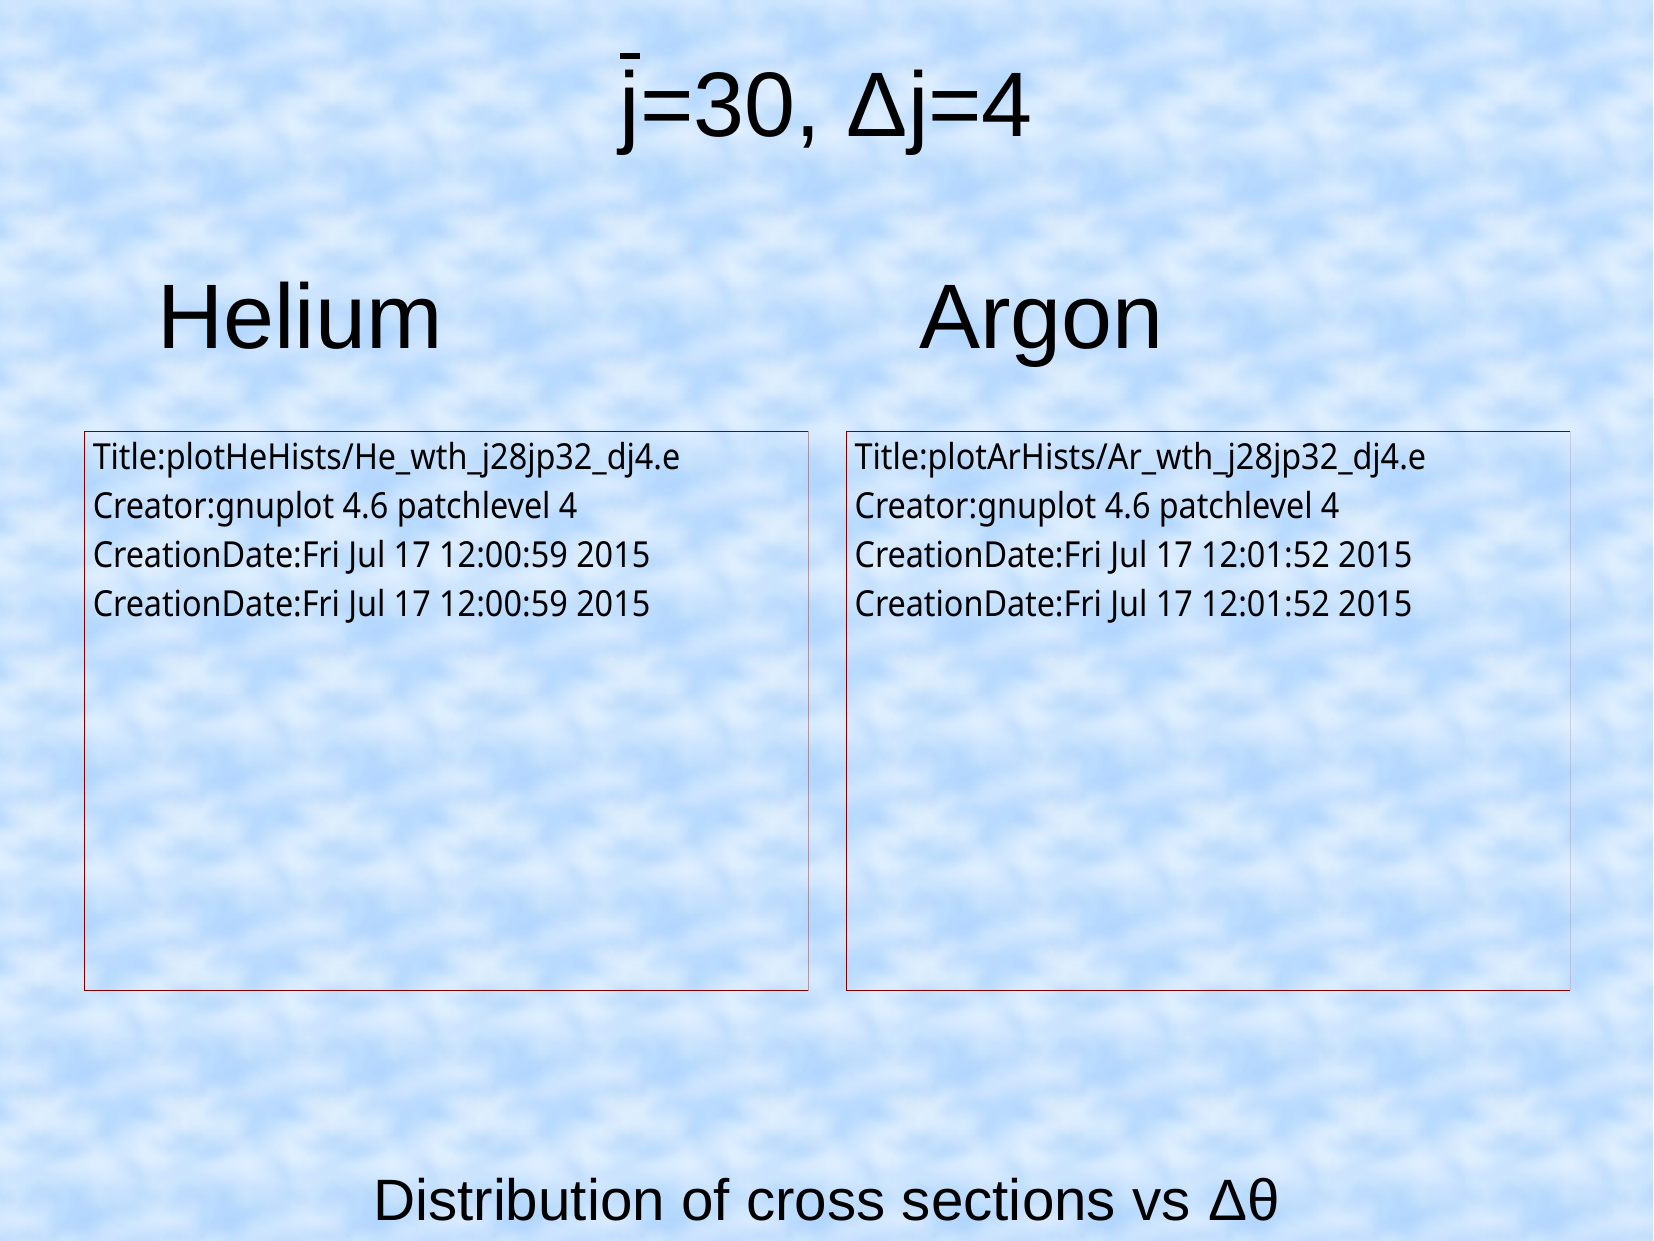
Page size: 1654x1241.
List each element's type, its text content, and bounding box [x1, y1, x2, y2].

title Argon [919, 213, 1645, 421]
picture [0, 0, 1654, 1241]
text_box Distribution of cross sections vs Δθ [358, 1160, 1295, 1241]
title Helium [157, 213, 884, 421]
text_box j=30, Δj=4 [483, 53, 1170, 157]
